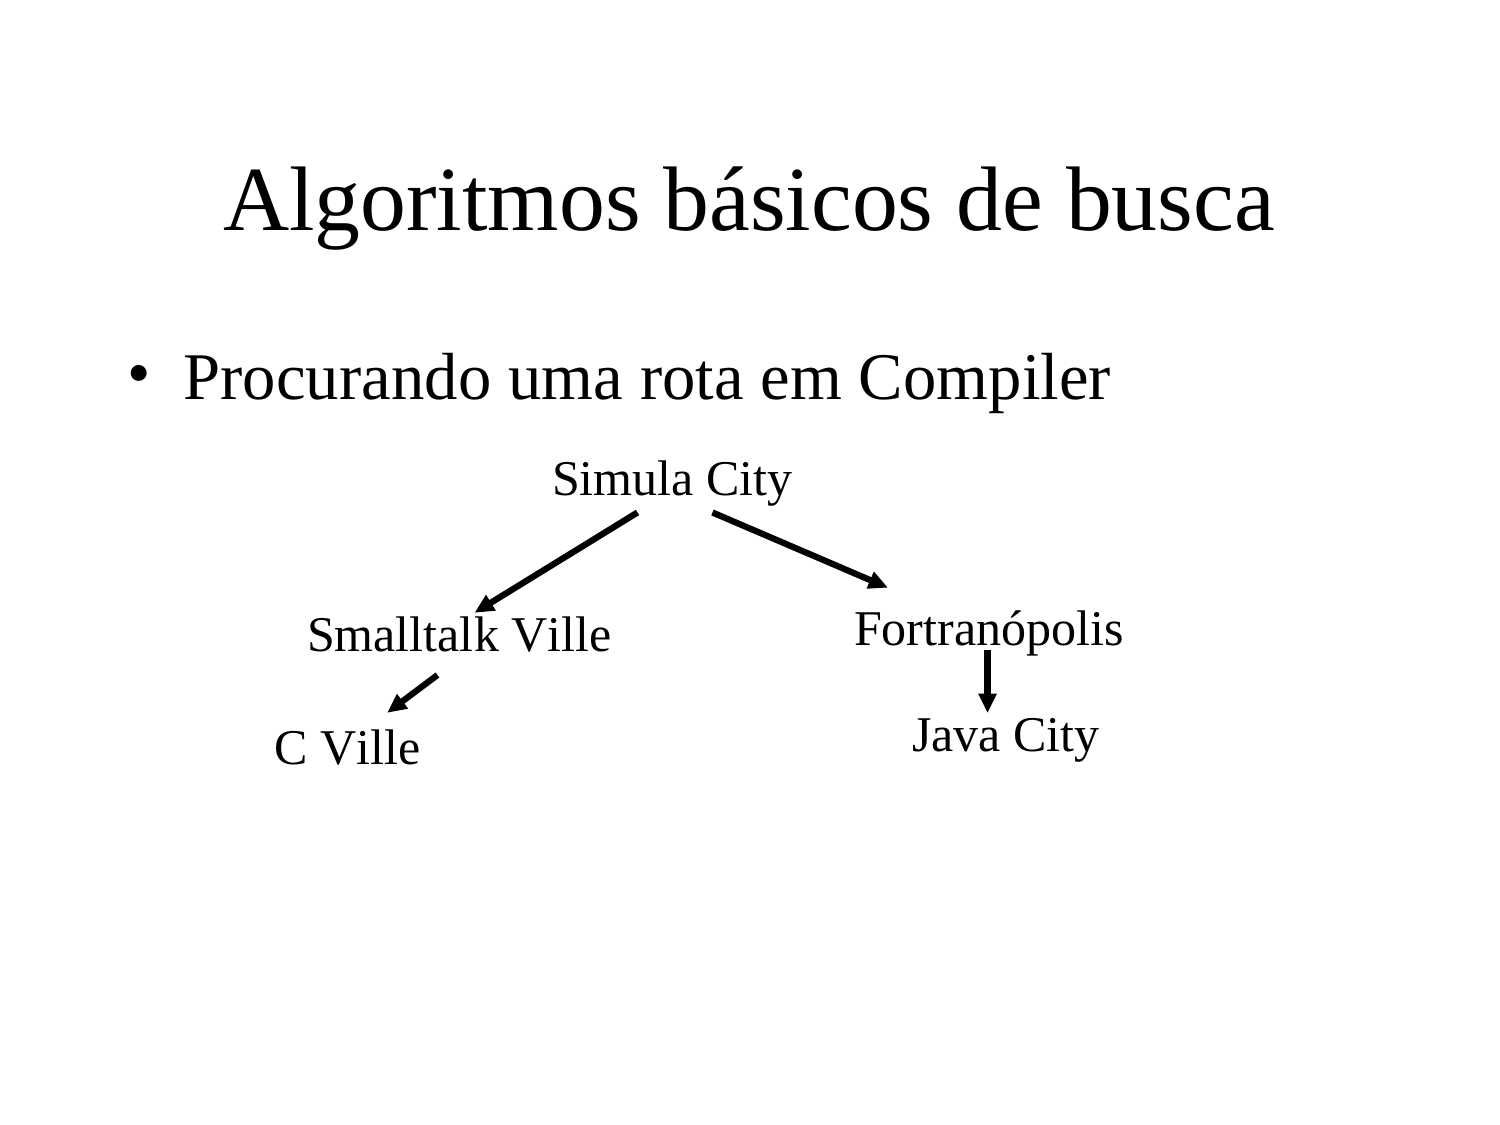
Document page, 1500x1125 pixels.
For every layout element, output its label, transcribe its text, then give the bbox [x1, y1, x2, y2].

text_box Java City [897, 694, 1115, 770]
text_box C Ville [259, 706, 436, 783]
text_box Simula City [537, 437, 951, 513]
list Procurando uma rota em Compiler [112, 324, 1388, 517]
text_box Smalltalk Ville [292, 594, 628, 670]
text_box Fortranópolis [839, 587, 1140, 663]
title Algoritmos básicos de busca [112, 99, 1388, 288]
